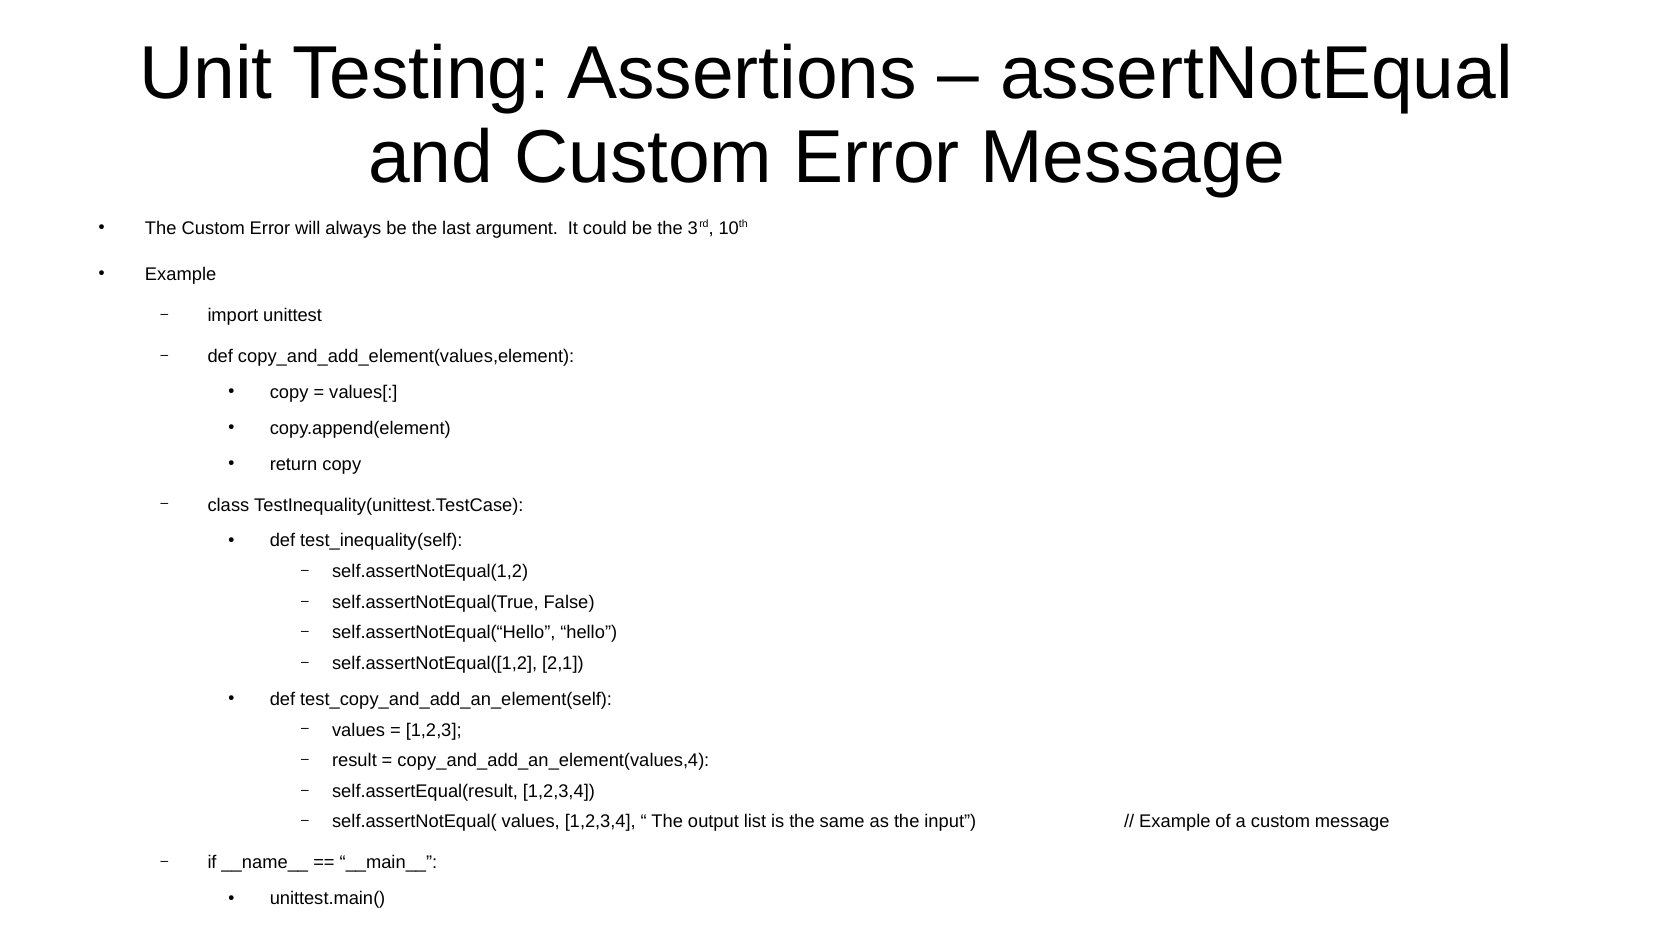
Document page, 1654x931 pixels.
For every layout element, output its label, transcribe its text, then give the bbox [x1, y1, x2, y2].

list The Custom Error will always be the last argument. It could be the 3rd, 10th Example import unittest def copy_and_add_element(values,element): copy = values[:] copy.append(element) return copy class TestInequality(unittest.TestCase): def test_inequality(self): self.assertNotEqual(1,2) self.assertNotEqual(True, False) self.assertNotEqual(“Hello”, “hello”) self.assertNotEqual([1,2], [2,1]) def test_copy_and_add_an_element(self): values = [1,2,3]; result = copy_and_add_an_element(values,4): self.assertEqual(result, [1,2,3,4]) self.assertNotEqual( values, [1,2,3,4], “ The output list is the same as the input”) // Example of a custom message if __name__ == “__main__”: unittest.main() [82, 217, 1561, 916]
title Unit Testing: Assertions – assertNotEqual and Custom Error Message [82, 12, 1571, 218]
